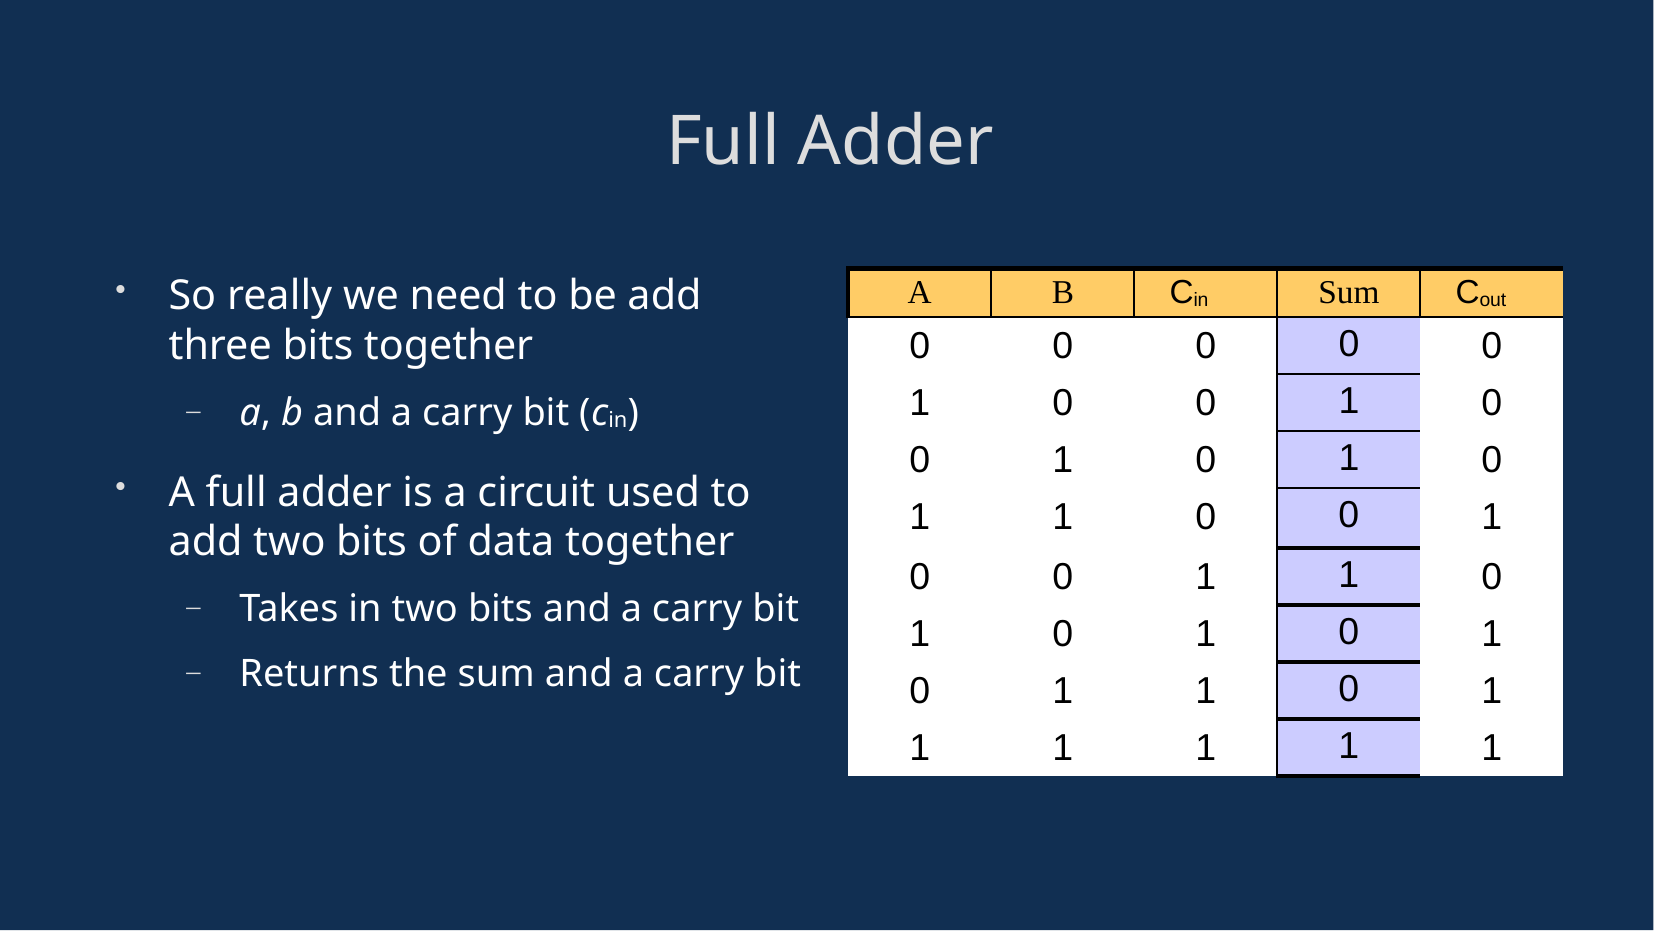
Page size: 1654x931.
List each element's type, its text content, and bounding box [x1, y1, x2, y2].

table_cell 1 [1420, 662, 1563, 719]
table_header Sum [1278, 271, 1419, 316]
title Full Adder [97, 56, 1563, 220]
table_cell 1 [1134, 662, 1276, 719]
table_cell 0 [1278, 489, 1420, 546]
table_cell 1 [991, 488, 1134, 548]
table_header Cin [1135, 271, 1276, 316]
table_cell 0 [1420, 548, 1563, 605]
table_cell 1 [848, 374, 991, 431]
table_cell 1 [1420, 719, 1563, 776]
table_cell 1 [1134, 719, 1276, 776]
table_cell 1 [1278, 375, 1420, 430]
table_header Cout [1421, 271, 1563, 316]
table_cell 1 [848, 488, 991, 548]
table_cell 0 [848, 431, 991, 488]
table_cell 1 [991, 431, 1134, 488]
table_cell 0 [1134, 318, 1276, 374]
table_cell 0 [991, 548, 1134, 605]
table_cell 0 [1278, 664, 1420, 717]
table_cell 0 [1420, 318, 1563, 374]
table_cell 0 [848, 548, 991, 605]
table_cell 0 [1278, 318, 1420, 373]
table_cell 1 [991, 662, 1134, 719]
table_cell 1 [1420, 488, 1563, 548]
table_cell 1 [1134, 548, 1276, 605]
list So really we need to be add three bits together a, b and a carry bit (cin) A full adder is a circuit used to add two bits of data together Takes in two bits and a carry bit Returns the sum and a carry bit [97, 268, 813, 806]
table_cell 0 [1134, 488, 1276, 548]
table_cell 1 [1134, 605, 1276, 662]
table_cell 1 [991, 719, 1134, 776]
table_cell 0 [1420, 431, 1563, 488]
table_cell 1 [1278, 550, 1420, 603]
table_header B [992, 271, 1133, 316]
table_cell 0 [991, 318, 1134, 374]
table_cell 0 [991, 374, 1134, 431]
table_cell 1 [848, 719, 991, 776]
table_cell 0 [848, 662, 991, 719]
table_cell 1 [1278, 432, 1420, 487]
table_header A [850, 271, 990, 316]
table_cell 0 [1134, 374, 1276, 431]
table_cell 1 [1420, 605, 1563, 662]
table_cell 0 [1420, 374, 1563, 431]
table_cell 0 [991, 605, 1134, 662]
table_cell 0 [1134, 431, 1276, 488]
table_cell 0 [1278, 607, 1420, 660]
table_cell 1 [848, 605, 991, 662]
table_cell 0 [848, 318, 991, 374]
table_cell 1 [1278, 721, 1420, 774]
